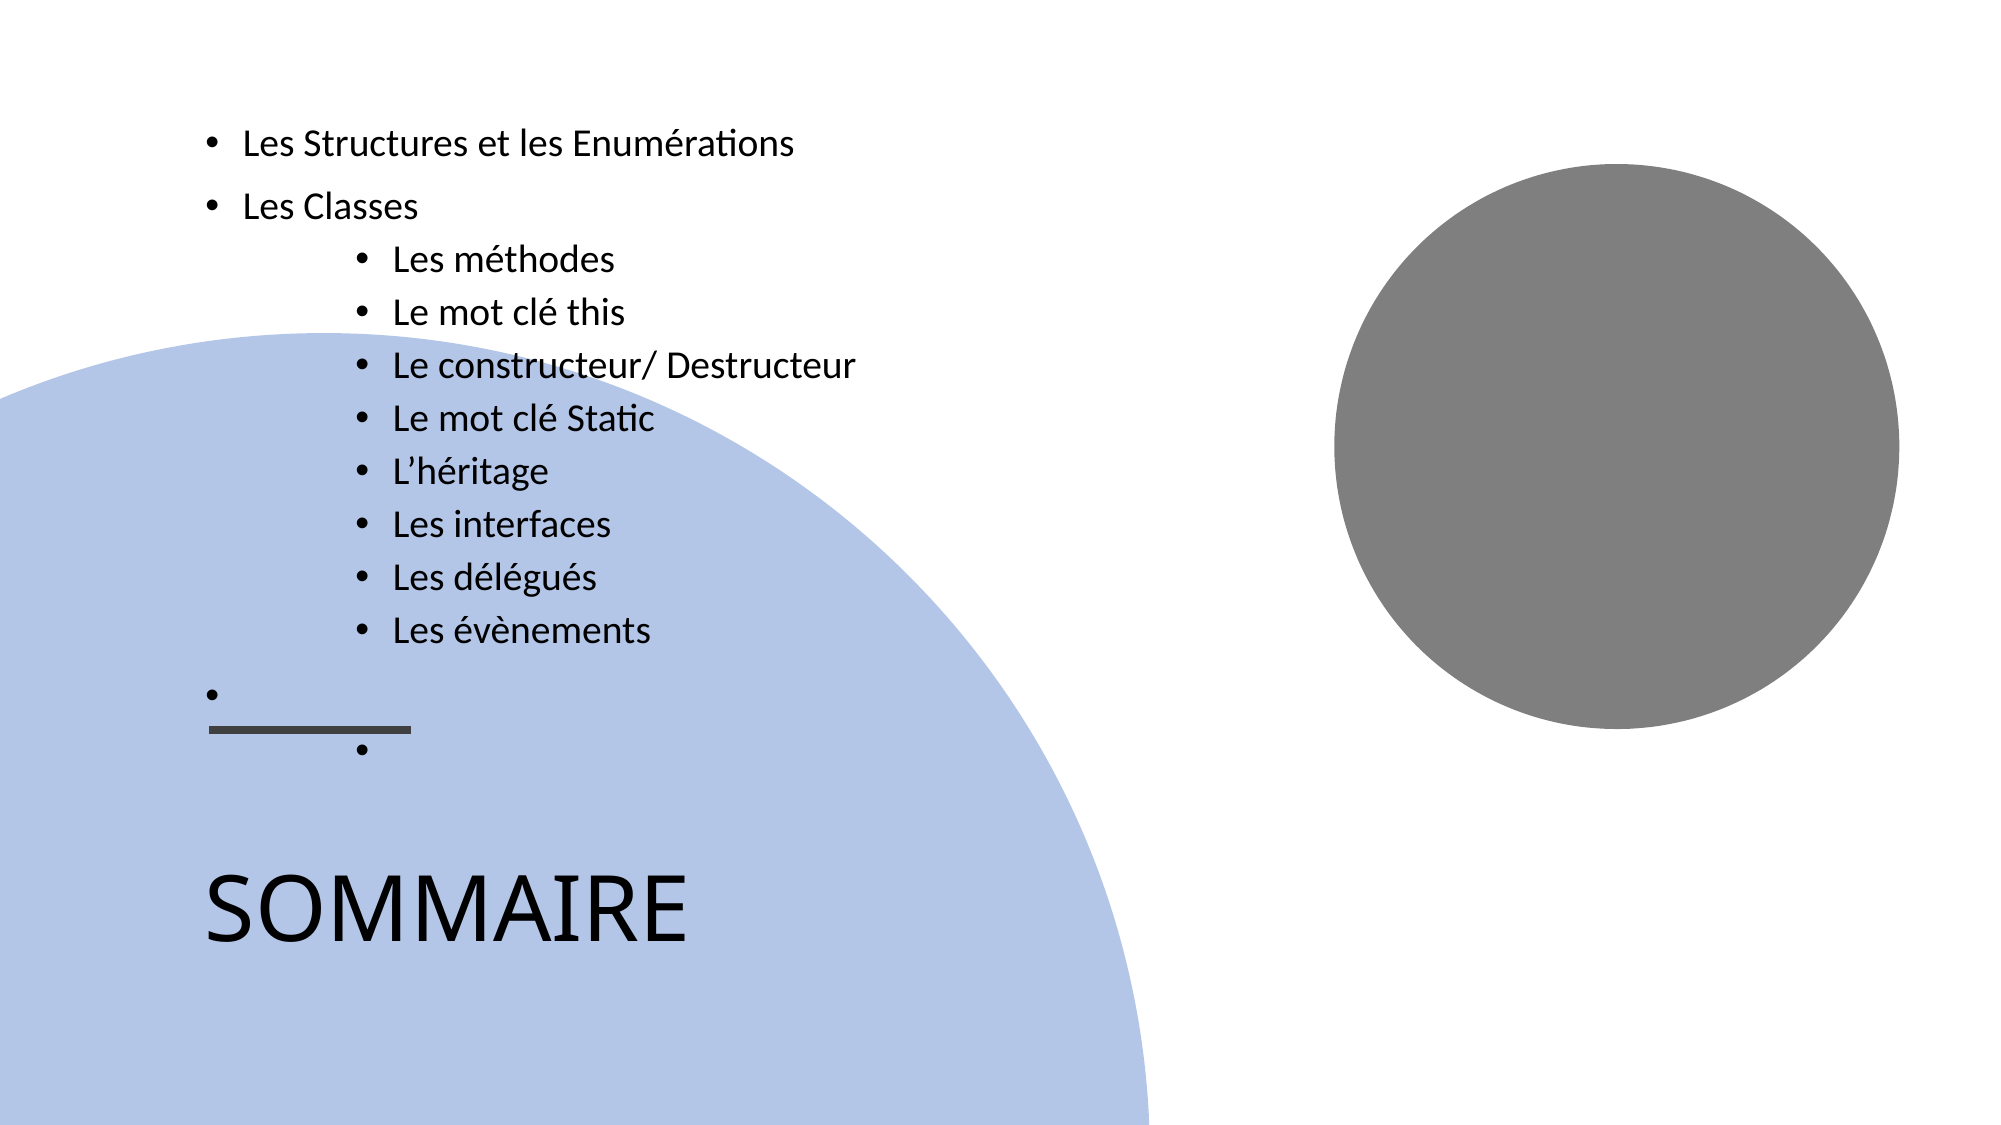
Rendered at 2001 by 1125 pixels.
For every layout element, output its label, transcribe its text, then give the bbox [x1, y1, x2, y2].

text_box [0, 0, 2000, 1125]
list Les Structures et les Enumérations Les Classes Les méthodes Le mot clé this Le constructeur/ Destructeur Le mot clé Static L’héritage Les interfaces Les délégués Les évènements [190, 114, 1255, 670]
title SOMMAIRE [189, 802, 1881, 1021]
